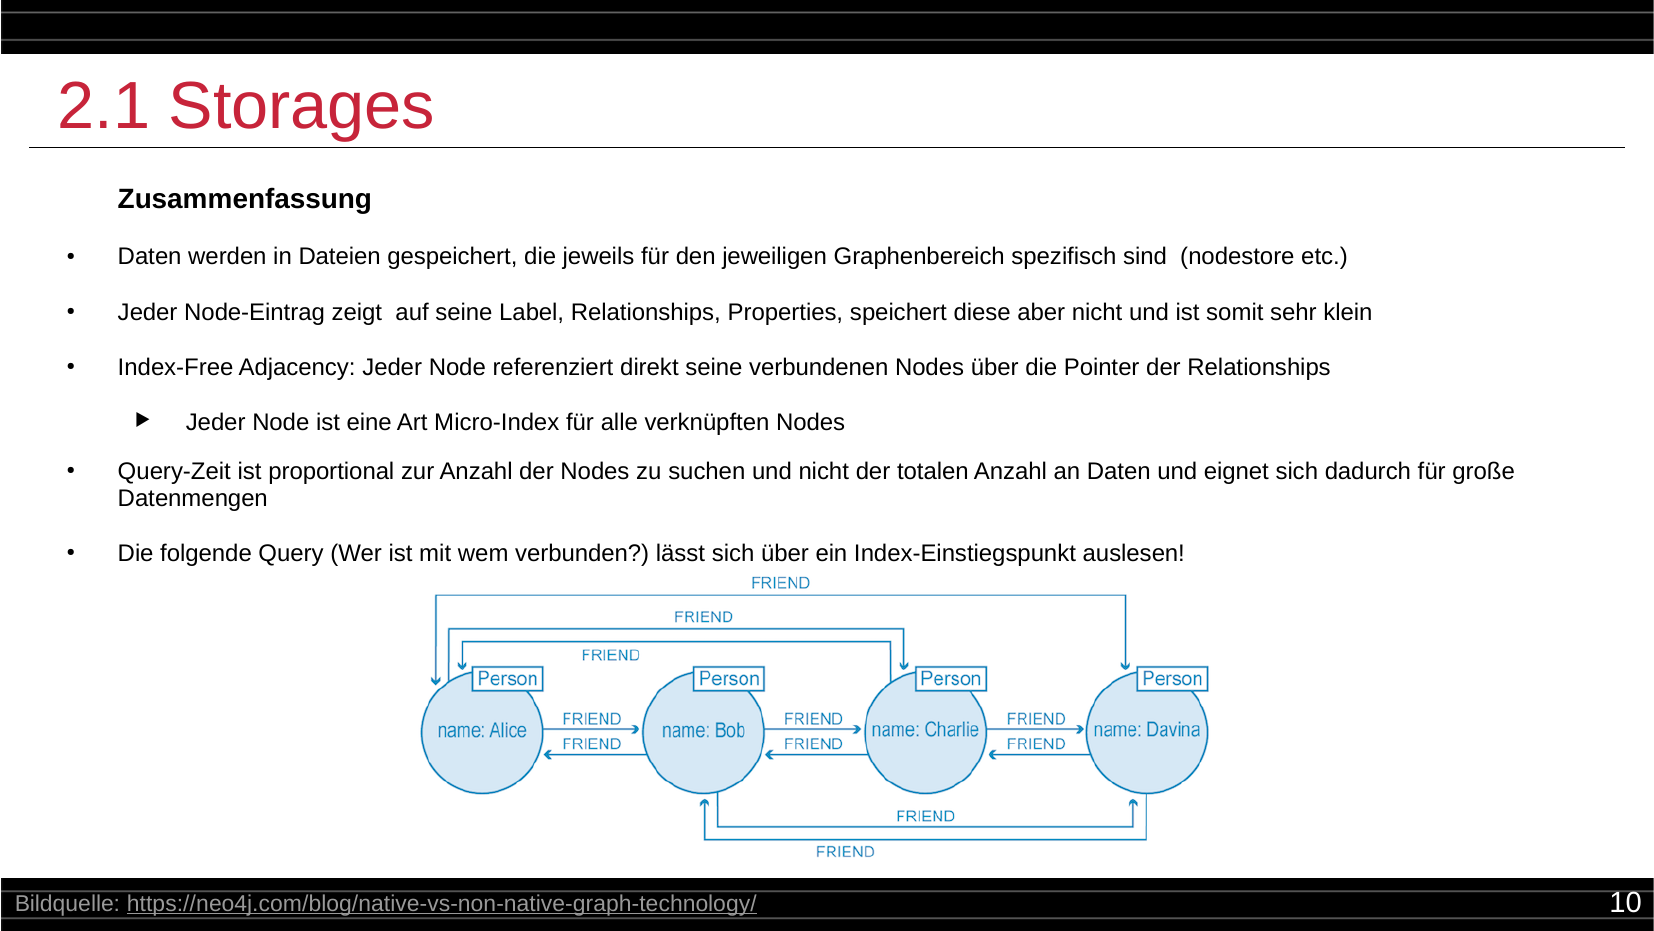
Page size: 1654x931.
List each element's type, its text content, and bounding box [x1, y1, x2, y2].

picture [1, 878, 1654, 931]
picture [1, 0, 1654, 54]
text_box Bildquelle: https://neo4j.com/blog/native-vs-non-native-graph-technology/ [0, 883, 1329, 931]
title 2.1 Storages [57, 63, 1547, 147]
list Zusammenfassung Daten werden in Dateien gespeichert, die jeweils für den jeweiligen Graphenbereich spezifisch sind (nodestore etc.) Jeder Node-Eintrag zeigt auf seine Label, Relationships, Properties, speichert diese aber nicht und ist somit sehr klein Index-Free Adjacency: Jeder Node referenziert direkt seine verbundenen Nodes über die Pointer der Relationships Jeder Node ist eine Art Micro-Index für alle verknüpften Nodes Query-Zeit ist proportional zur Anzahl der Nodes zu suchen und nicht der totalen Anzahl an Daten und eignet sich dadurch für große Datenmengen Die folgende Query (Wer ist mit wem verbunden?) lässt sich über ein Index-Einstiegspunkt auslesen! [49, 148, 1538, 571]
picture [341, 571, 1287, 874]
